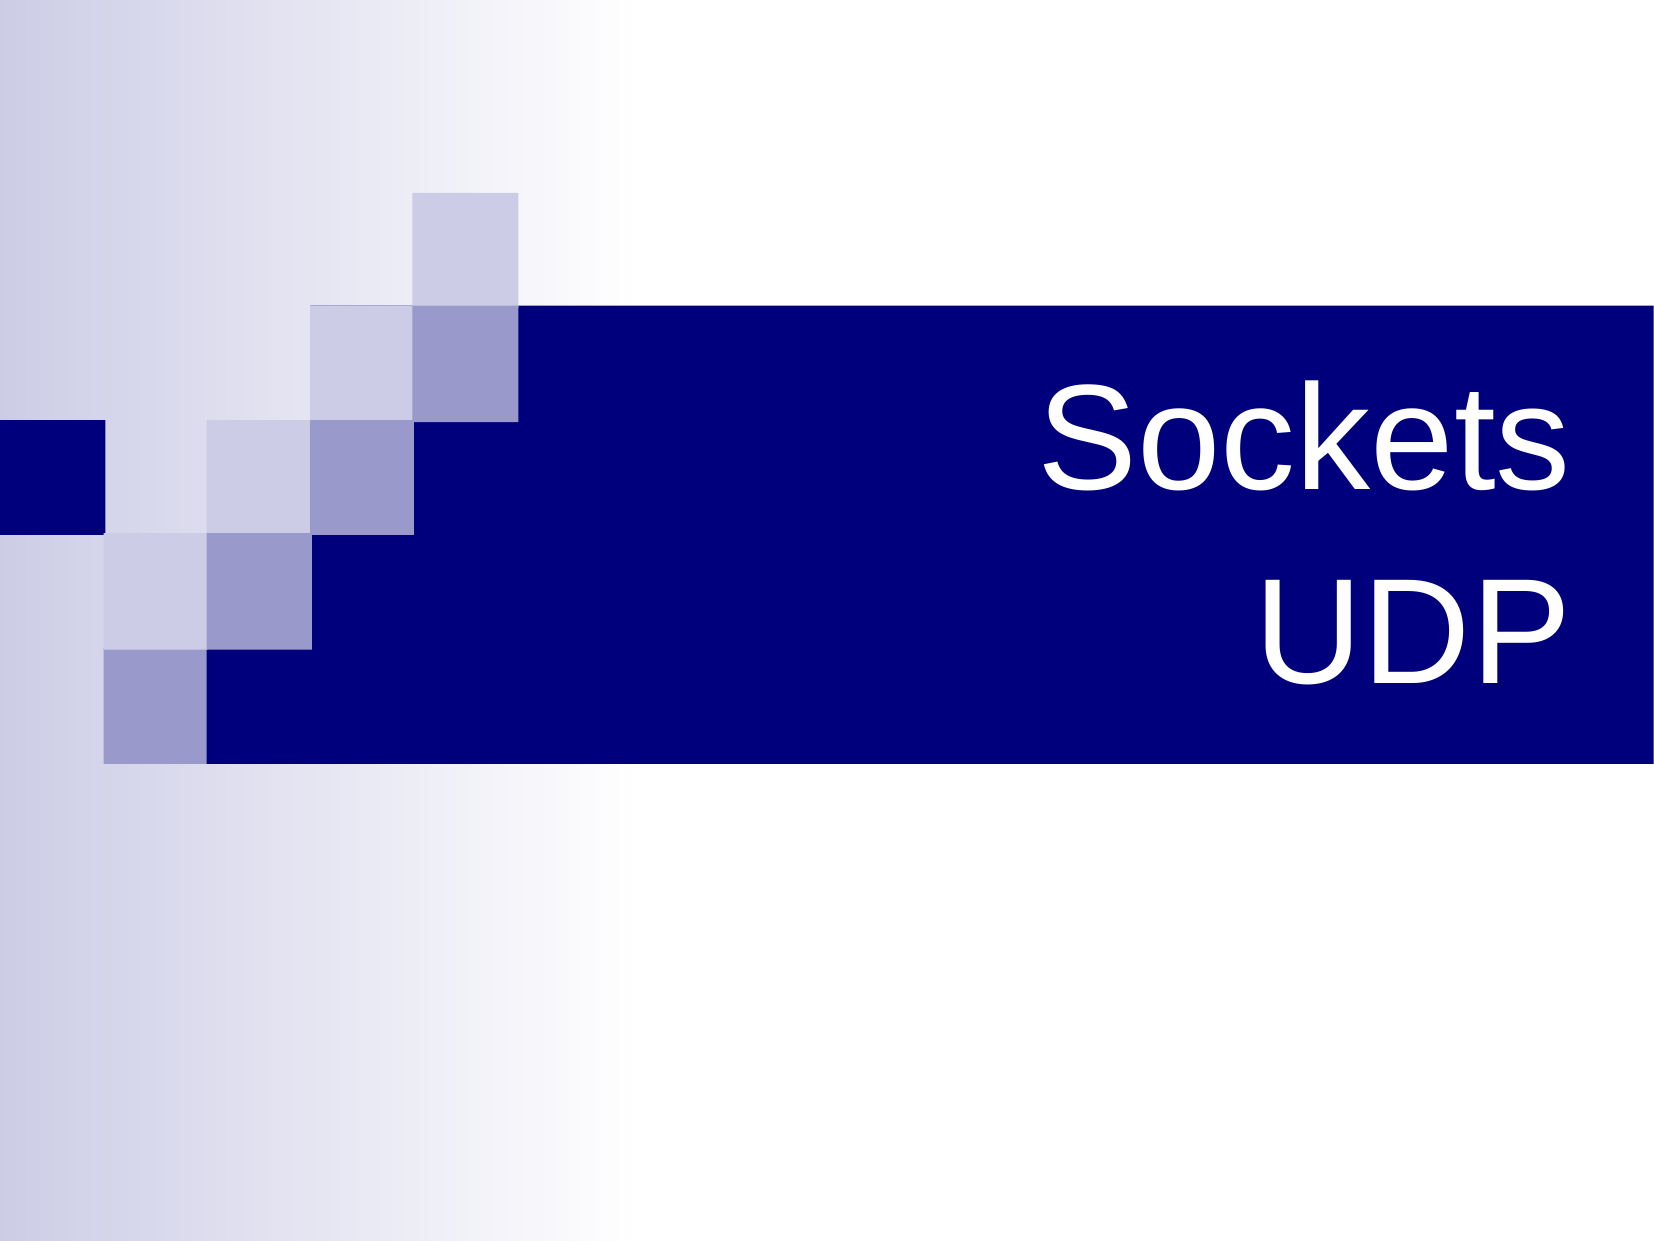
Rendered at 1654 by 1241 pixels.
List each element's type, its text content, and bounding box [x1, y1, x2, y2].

subtitle Sockets UDP [82, 135, 1572, 940]
